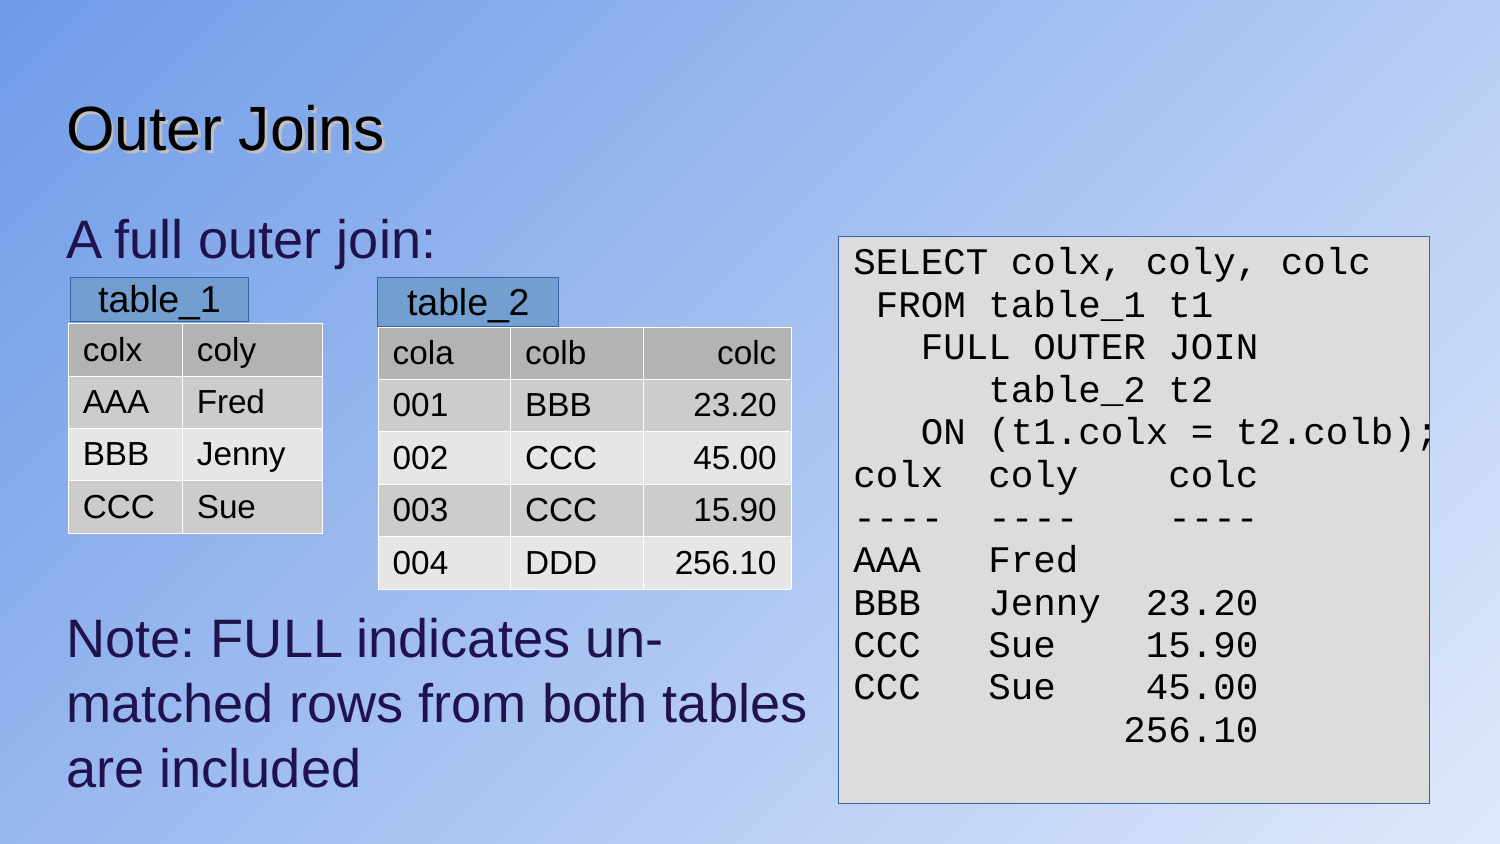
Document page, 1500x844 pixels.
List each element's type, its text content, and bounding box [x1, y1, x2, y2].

table_cell BBB [511, 380, 643, 431]
table_cell 004 [379, 537, 510, 589]
table_header cola [379, 328, 510, 379]
table_cell Jenny [183, 429, 322, 480]
table_cell 256.10 [644, 537, 791, 589]
table_cell 001 [379, 380, 510, 431]
table_cell BBB [69, 429, 182, 480]
table_cell AAA [69, 377, 182, 428]
table_cell 15.90 [644, 485, 791, 536]
table_cell CCC [69, 481, 182, 533]
text_box SELECT colx, coly, colc FROM table_1 t1 FULL OUTER JOIN table_2 t2 ON (t1.colx = t2.colb); colx coly colc ---- ---- ---- AAA Fred BBB Jenny 23.20 CCC Sue 15.90 CCC Sue 45.00 256.10 [838, 236, 1430, 804]
title Outer Joins [51, 72, 1449, 167]
text_box table_1 [70, 277, 249, 322]
table_cell 003 [379, 485, 510, 536]
table_cell 45.00 [644, 432, 791, 484]
table_cell 23.20 [644, 380, 791, 431]
table_cell CCC [511, 485, 643, 536]
table_cell 002 [379, 432, 510, 484]
table_cell Fred [183, 377, 322, 428]
table_cell Sue [183, 481, 322, 533]
table_header coly [183, 324, 322, 376]
list A full outer join: Note: FULL indicates un- matched rows from both tables are included [51, 189, 1449, 750]
table_header colx [69, 324, 182, 376]
table_header colb [511, 328, 643, 379]
table_cell CCC [511, 432, 643, 484]
table_cell DDD [511, 537, 643, 589]
table_header colc [644, 328, 791, 379]
text_box table_2 [377, 277, 559, 327]
